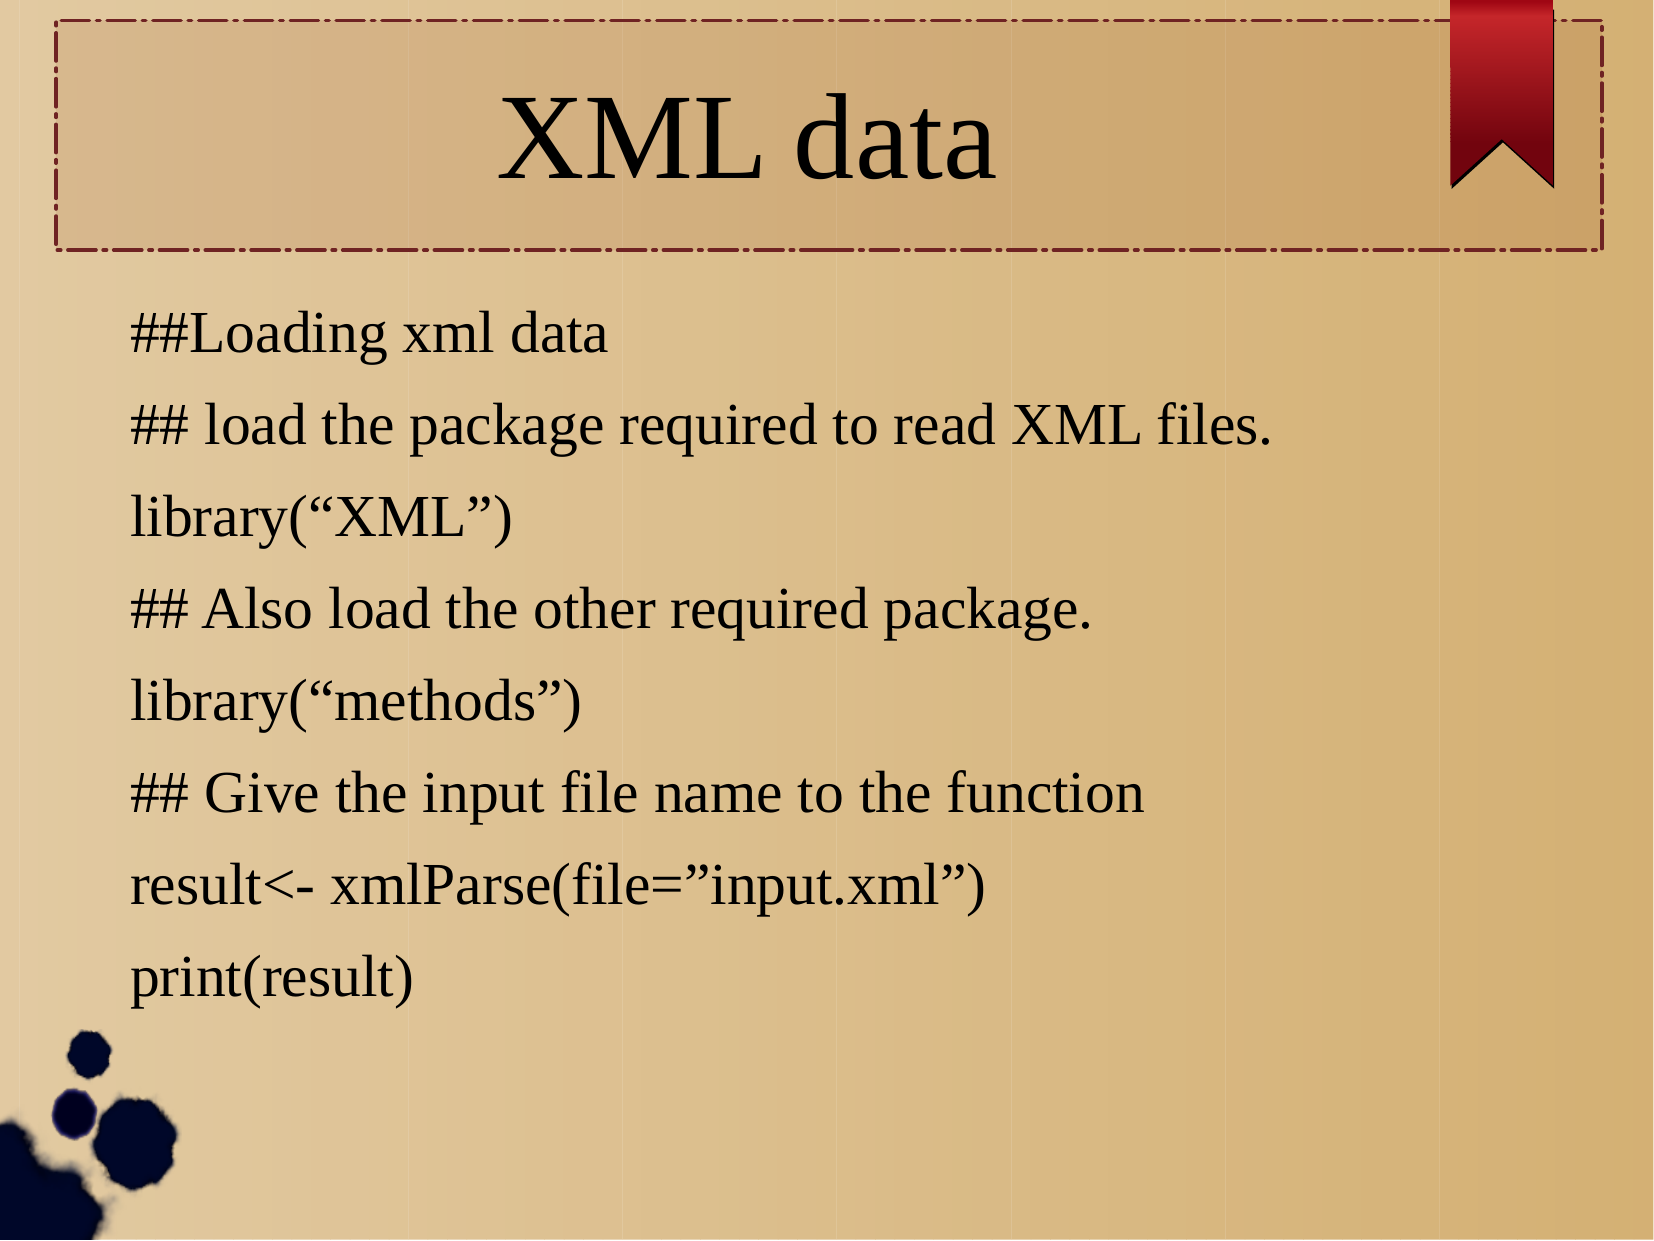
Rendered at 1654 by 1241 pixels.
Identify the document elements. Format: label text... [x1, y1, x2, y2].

list ##Loading xml data ## load the package required to read XML files. library(“XML”) ## Also load the other required package. library(“methods”) ## Give the input file name to the function result<- xmlParse(file=”input.xml”) print(result) [82, 299, 1571, 1019]
title XML data [82, 47, 1412, 229]
